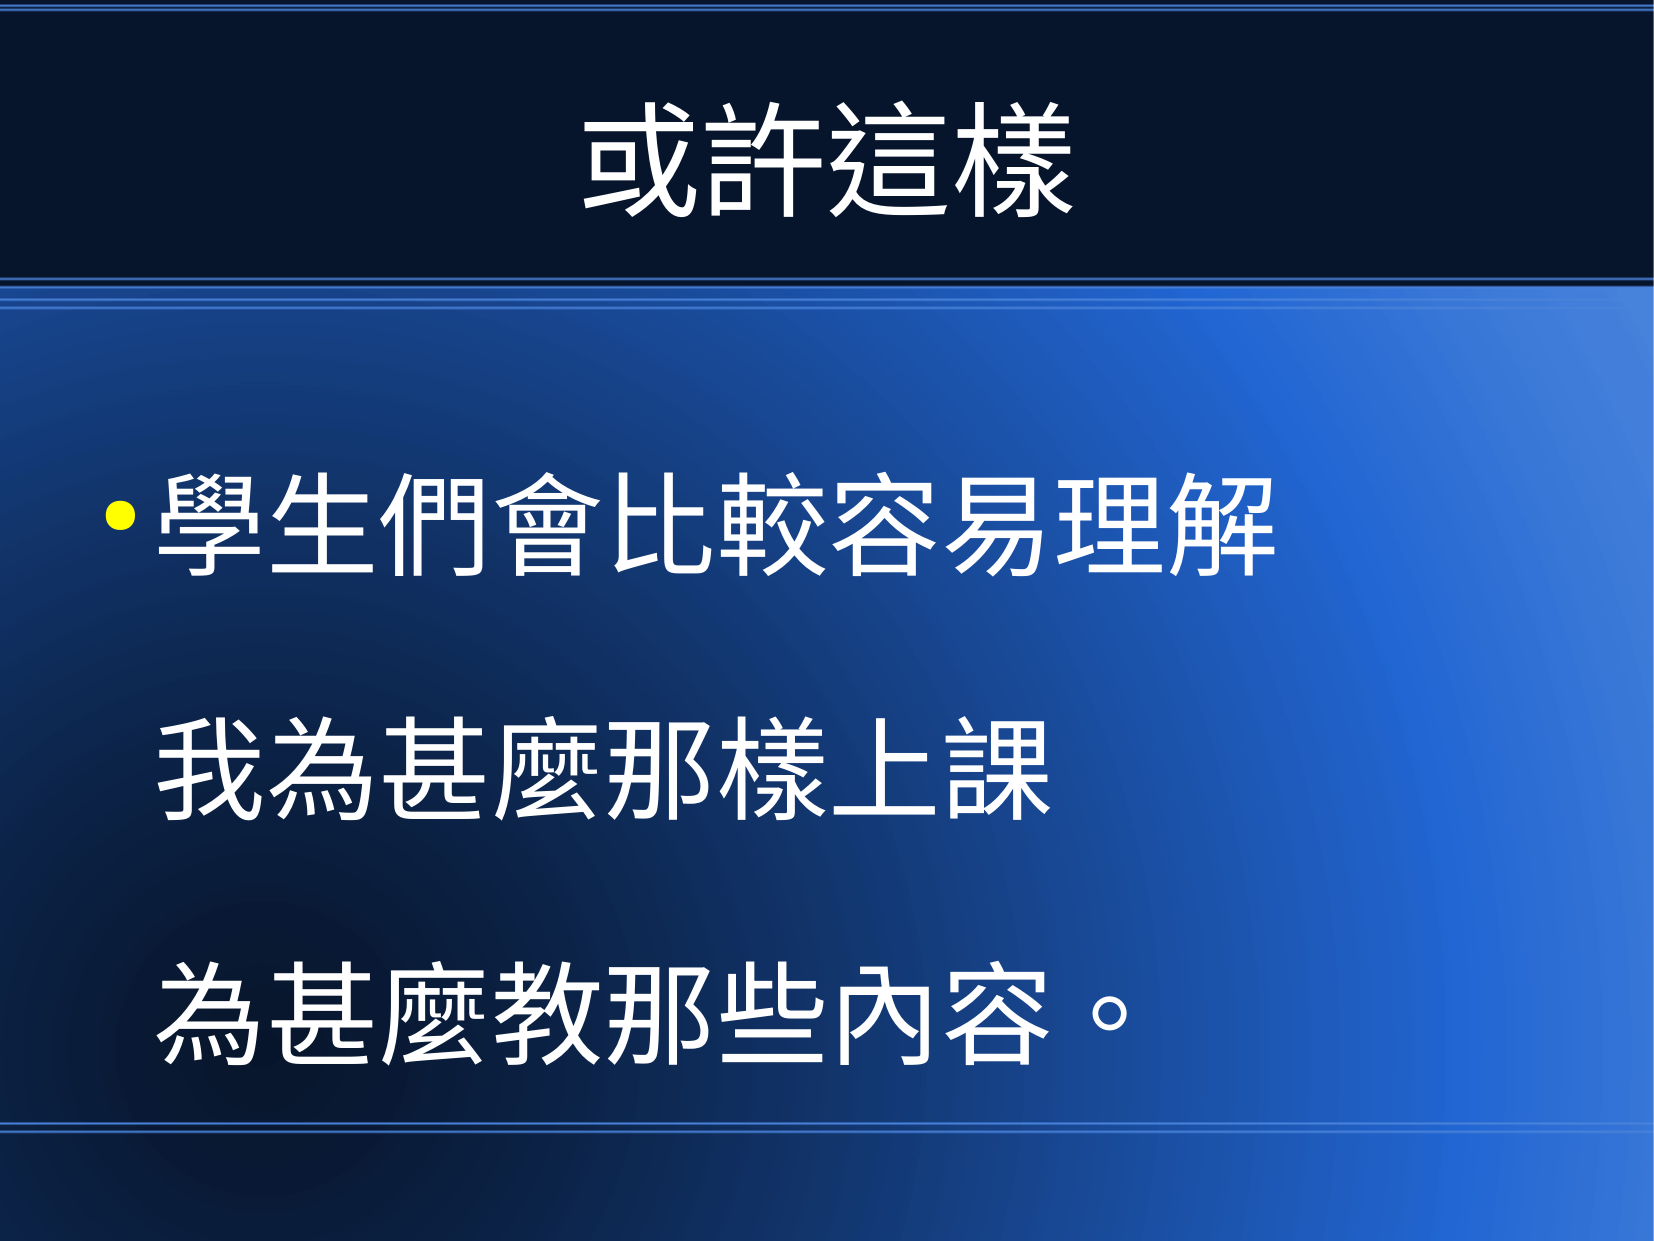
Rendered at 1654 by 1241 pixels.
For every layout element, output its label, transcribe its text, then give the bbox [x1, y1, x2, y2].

title 或許這樣 [82, 49, 1571, 257]
picture [0, 0, 1654, 1241]
list 學生們會比較容易理解 我為甚麼那樣上課 為甚麼教那些內容。 [82, 355, 1571, 1241]
